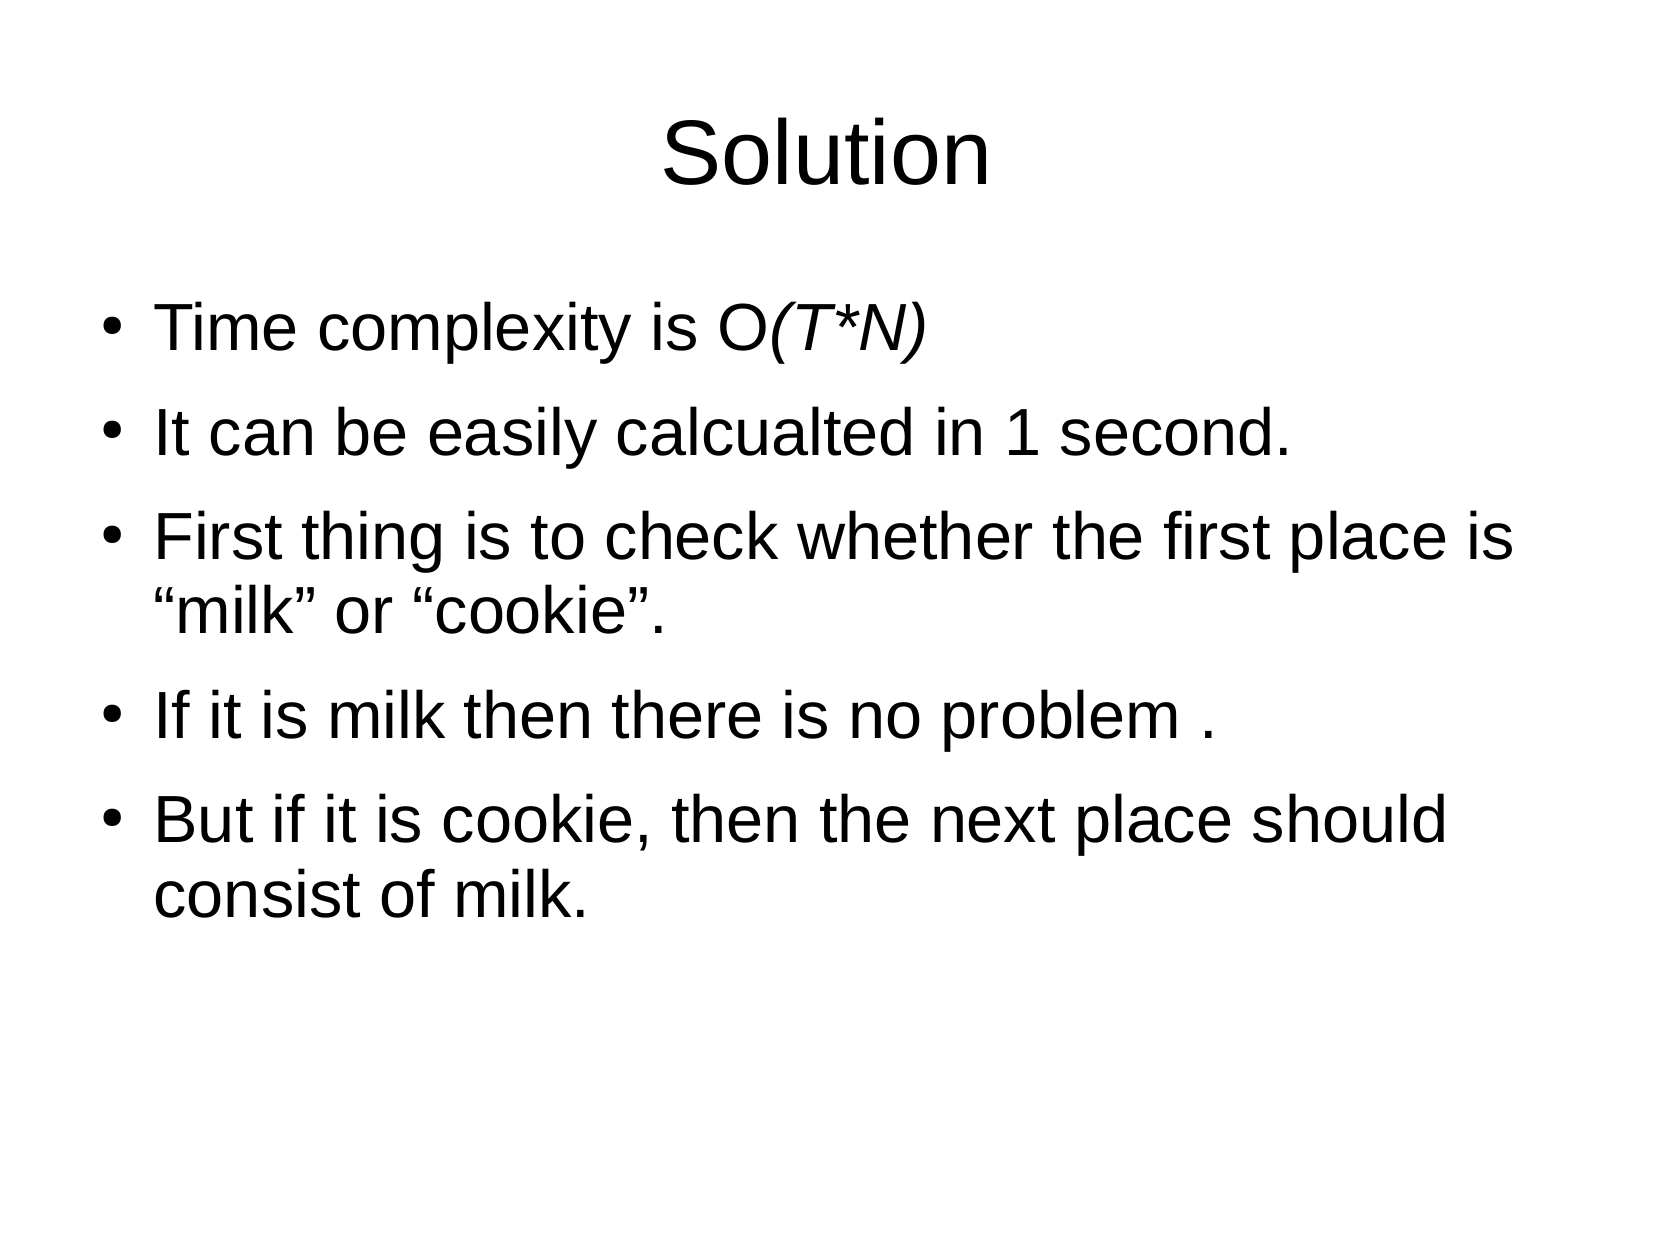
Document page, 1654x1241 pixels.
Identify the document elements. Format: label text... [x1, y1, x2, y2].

title Solution [82, 49, 1571, 257]
list Time complexity is O(T*N) It can be easily calcualted in 1 second. First thing is to check whether the first place is “milk” or “cookie”. If it is milk then there is no problem . But if it is cookie, then the next place should consist of milk. [82, 290, 1571, 1010]
